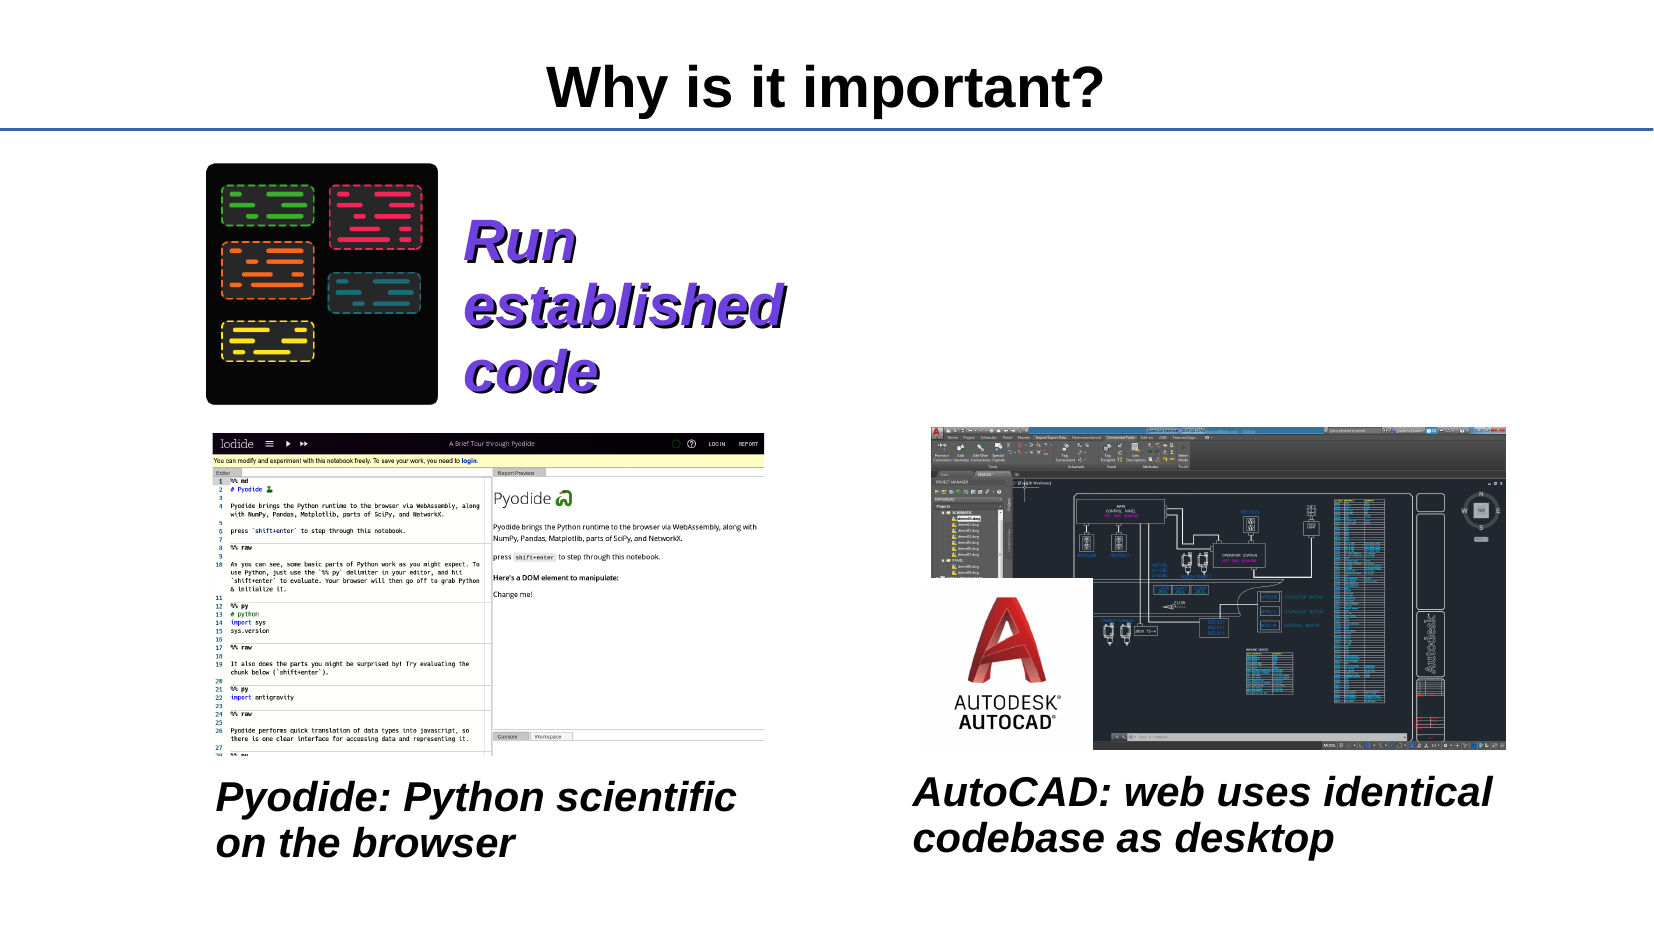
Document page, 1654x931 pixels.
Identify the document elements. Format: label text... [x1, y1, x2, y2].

text_box Run established code [448, 200, 804, 411]
text_box AutoCAD: web uses identical codebase as desktop [897, 761, 1512, 869]
picture [212, 433, 765, 756]
picture [206, 163, 438, 405]
text_box Why is it important? [466, 47, 1188, 128]
text_box Pyodide: Python scientific on the browser [200, 766, 804, 875]
picture [921, 427, 1506, 751]
